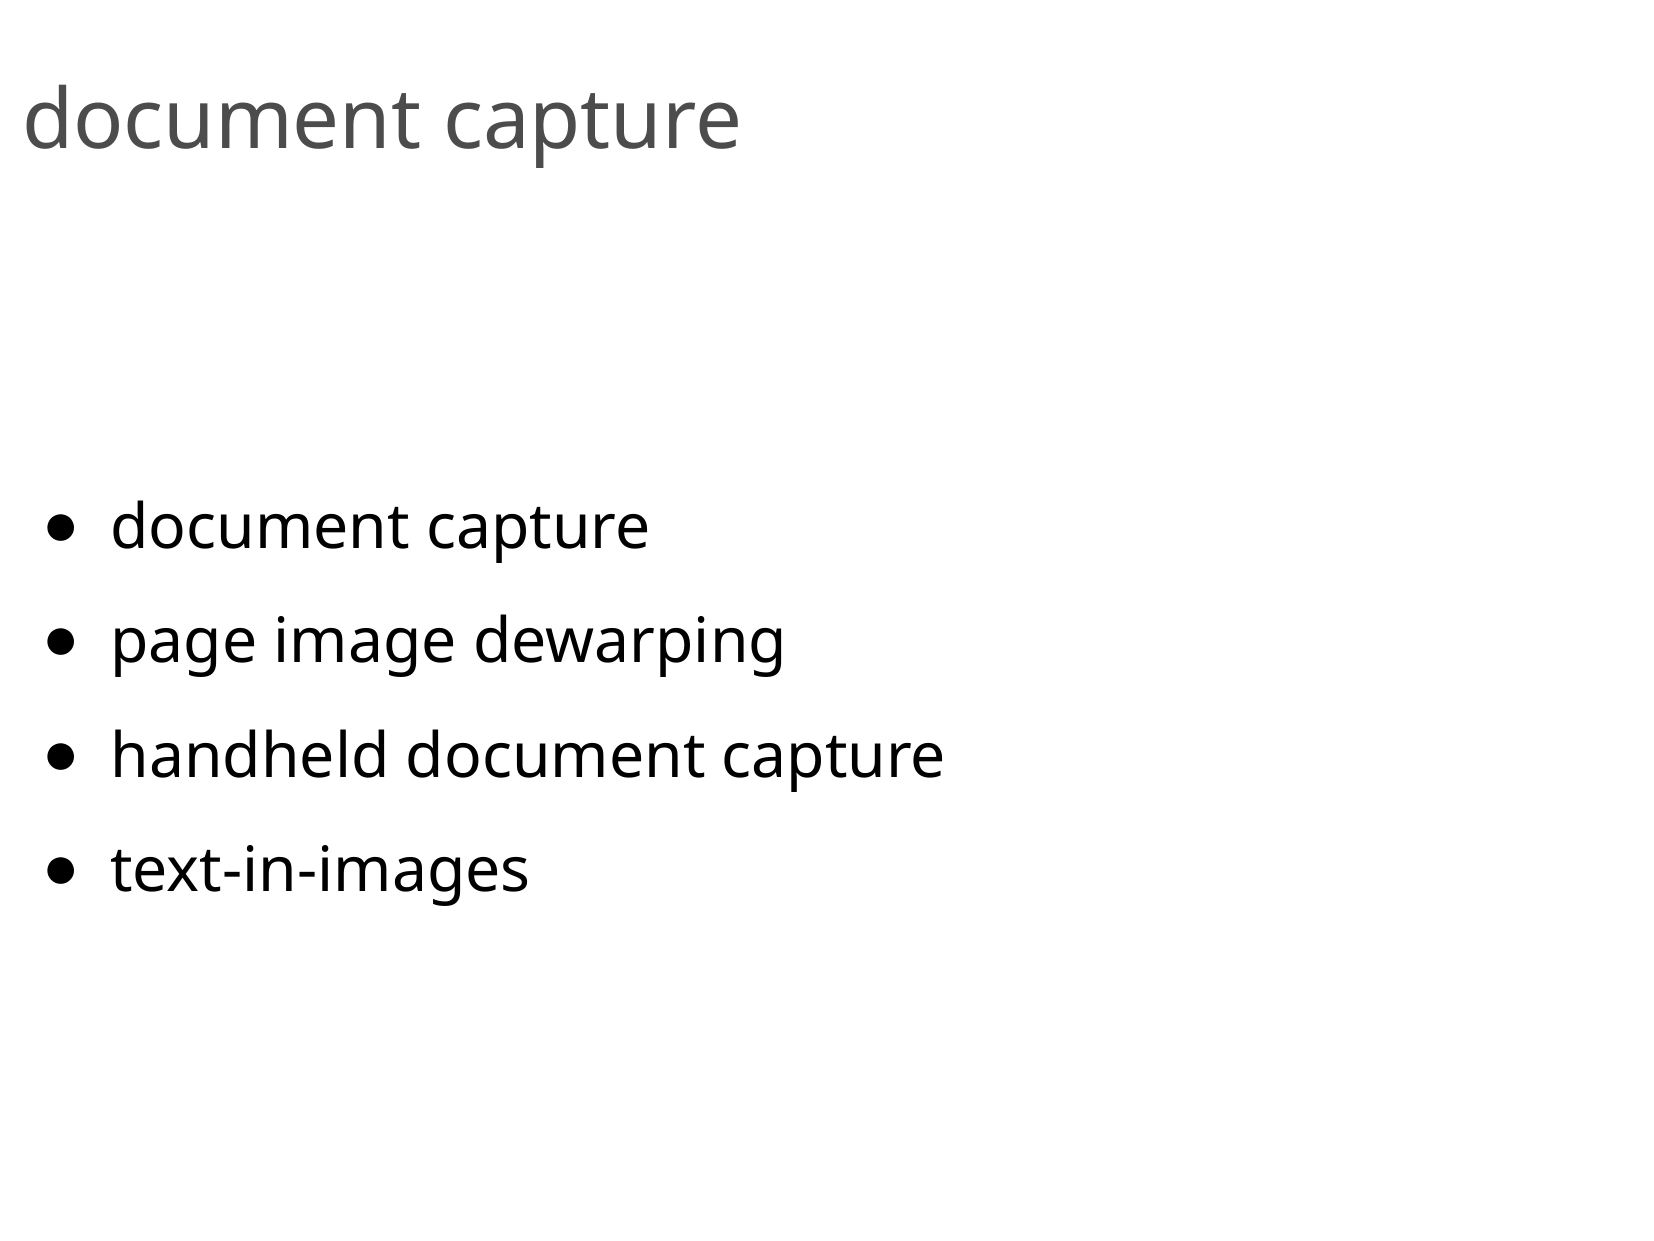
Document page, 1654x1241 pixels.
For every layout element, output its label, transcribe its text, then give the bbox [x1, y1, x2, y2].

list document capture page image dewarping handheld document capture text-in-images [25, 226, 1654, 1166]
title document capture [22, 19, 1654, 213]
